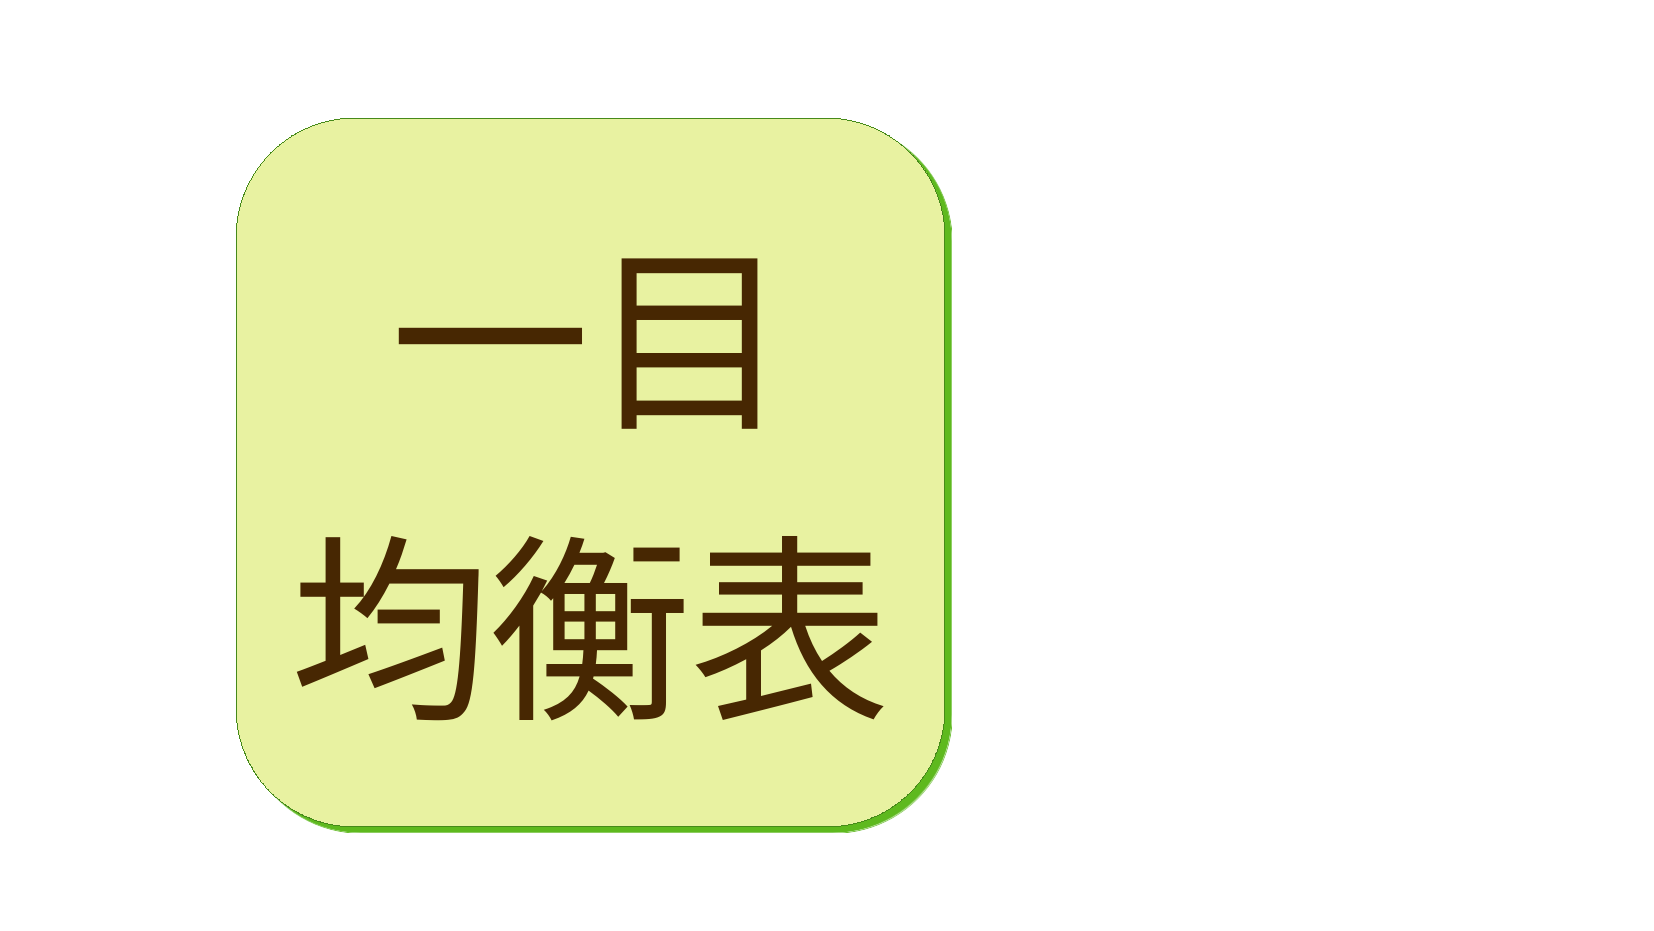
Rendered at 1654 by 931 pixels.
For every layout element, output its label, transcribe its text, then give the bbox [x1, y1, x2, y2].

text_box 一目 均衡表 [236, 118, 945, 827]
